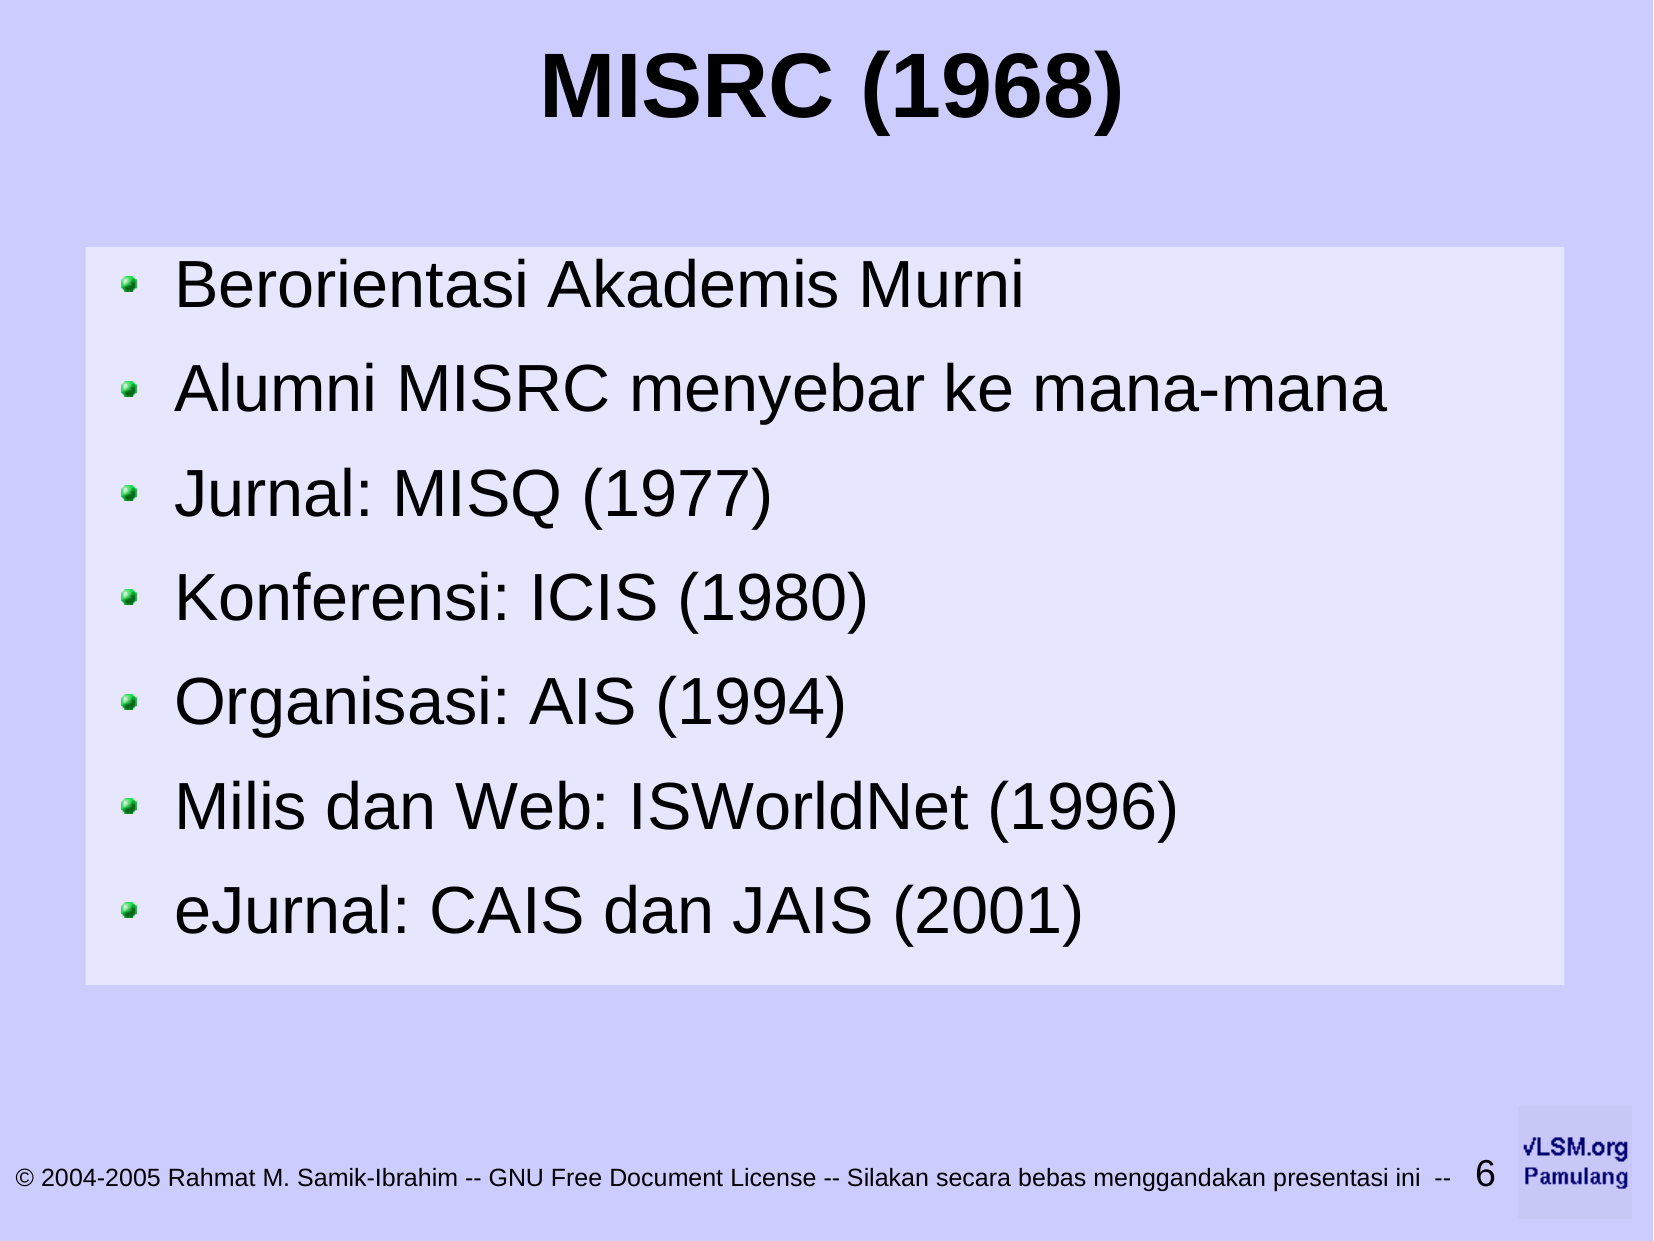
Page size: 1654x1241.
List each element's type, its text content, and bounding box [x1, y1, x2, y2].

title MISRC (1968) [40, 31, 1625, 142]
list Berorientasi Akademis Murni Alumni MISRC menyebar ke mana-mana Jurnal: MISQ (1977) Konferensi: ICIS (1980) Organisasi: AIS (1994) Milis dan Web: ISWorldNet (1996) eJurnal: CAIS dan JAIS (2001) [85, 247, 1565, 986]
picture [1518, 1106, 1632, 1219]
